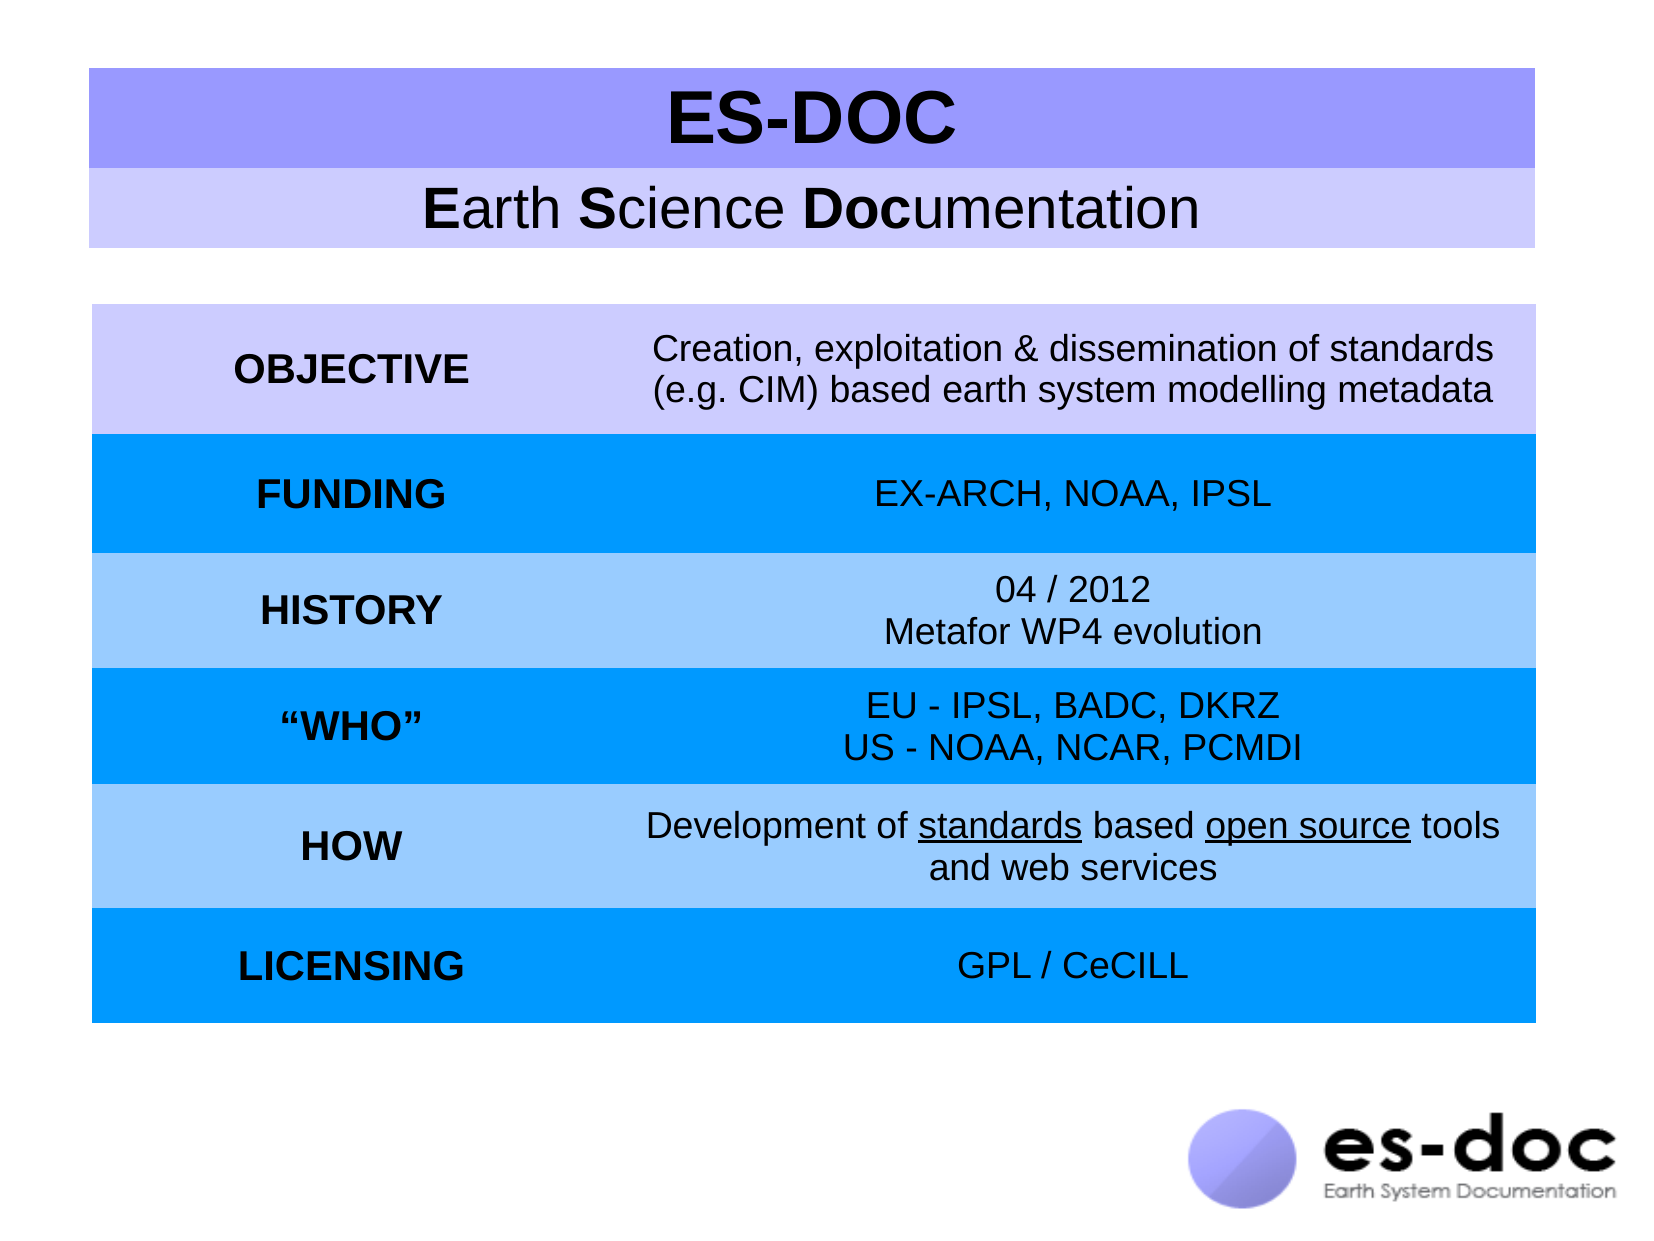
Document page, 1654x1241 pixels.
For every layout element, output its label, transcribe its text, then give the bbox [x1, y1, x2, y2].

table_cell GPL / CeCILL [611, 908, 1536, 1023]
table_cell “WHO” [92, 668, 611, 784]
table_cell EX-ARCH, NOAA, IPSL [611, 434, 1536, 553]
table_cell FUNDING [92, 434, 611, 553]
table_cell HOW [92, 784, 611, 908]
table_cell Earth Science Documentation [89, 168, 1535, 248]
table_cell EU - IPSL, BADC, DKRZ US - NOAA, NCAR, PCMDI [611, 668, 1536, 784]
table_cell LICENSING [92, 908, 611, 1023]
table_cell Development of standards based open source tools and web services [611, 784, 1536, 908]
table_cell HISTORY [92, 553, 611, 668]
picture [1181, 1092, 1625, 1223]
table_header ES-DOC [89, 68, 1535, 168]
table_header OBJECTIVE [92, 304, 611, 434]
table_header Creation, exploitation & dissemination of standards (e.g. CIM) based earth system modelling metadata [611, 304, 1536, 434]
table_cell 04 / 2012 Metafor WP4 evolution [611, 553, 1536, 668]
